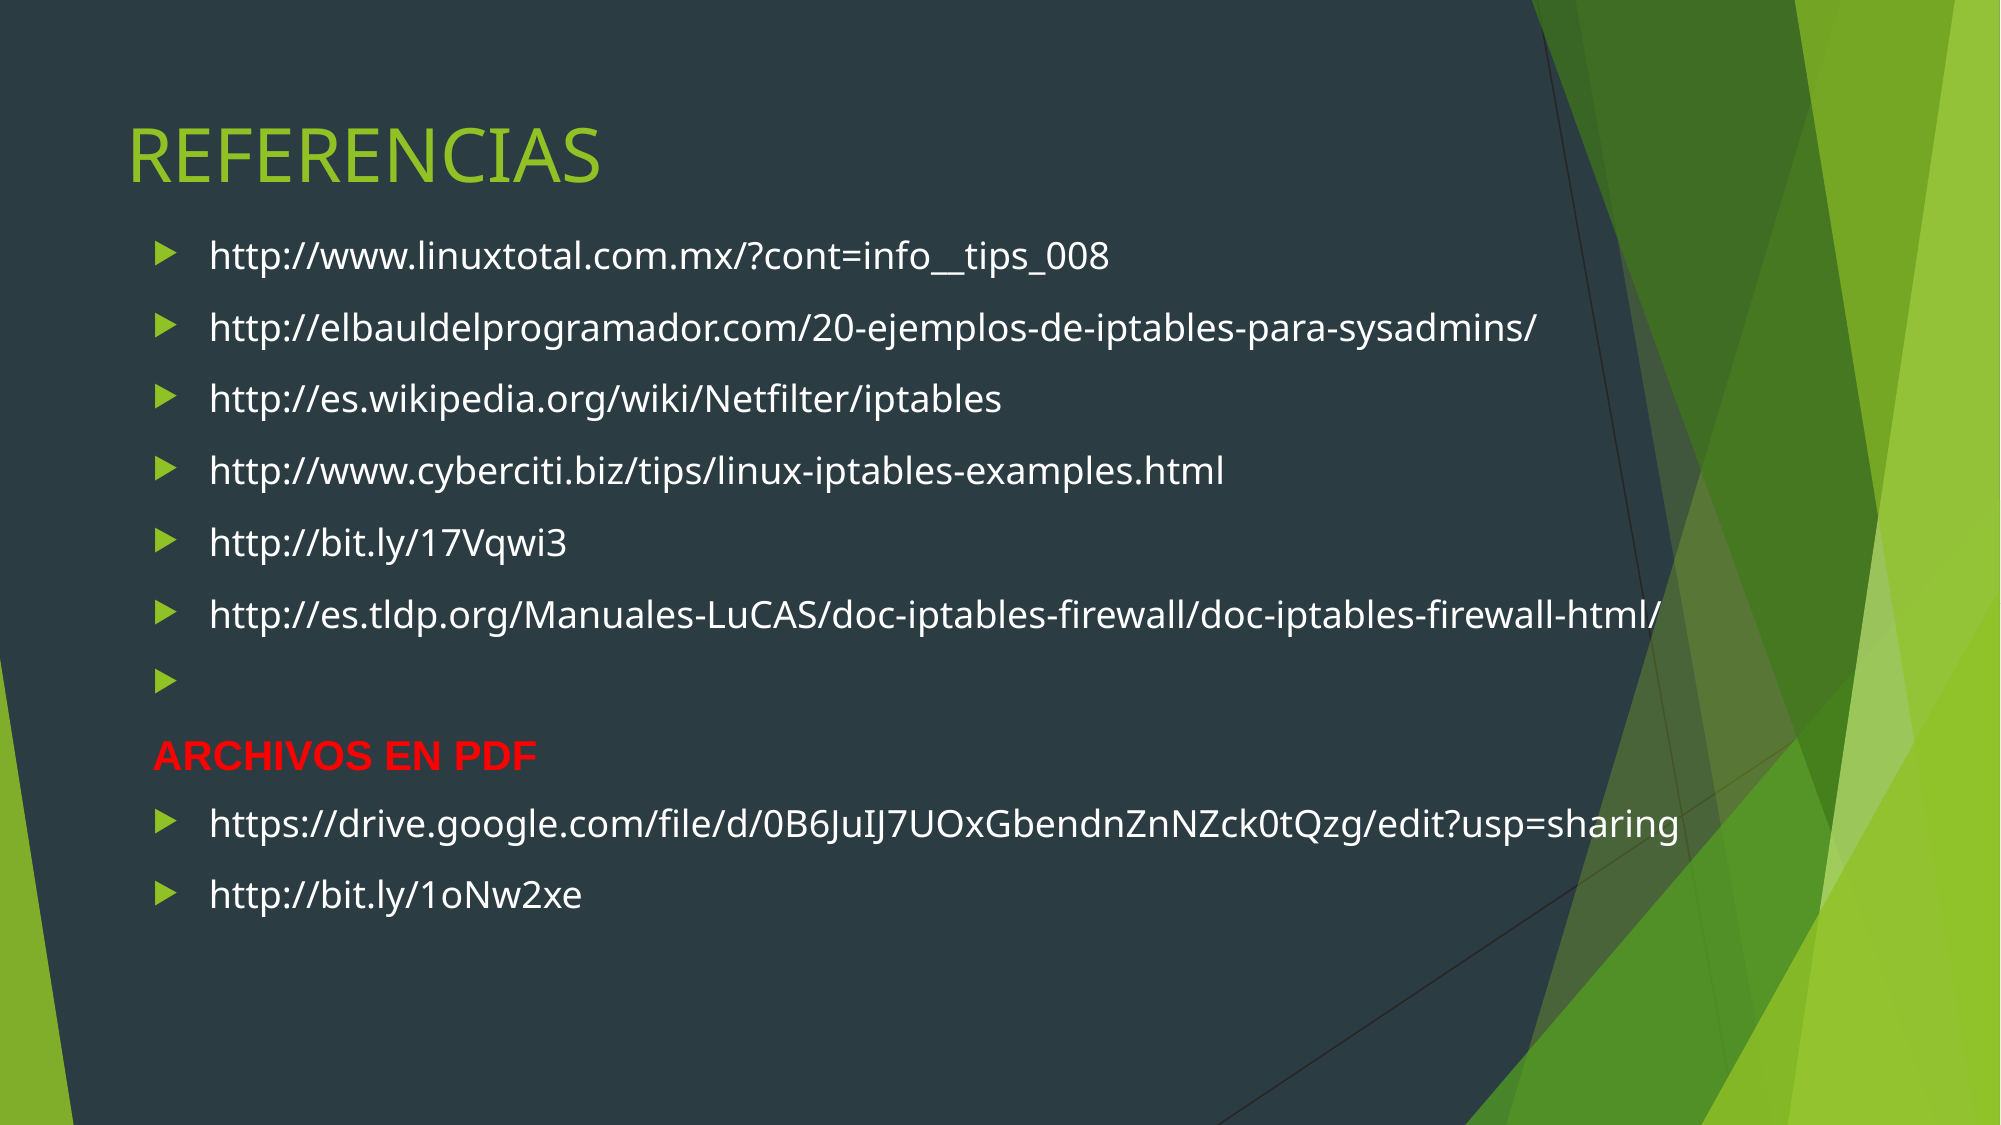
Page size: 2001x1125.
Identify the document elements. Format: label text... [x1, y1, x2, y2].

list http://www.linuxtotal.com.mx/?cont=info__tips_008 http://elbauldelprogramador.com/20-ejemplos-de-iptables-para-sysadmins/ http://es.wikipedia.org/wiki/Netfilter/iptables http://www.cyberciti.biz/tips/linux-iptables-examples.html http://bit.ly/17Vqwi3 http://es.tldp.org/Manuales-LuCAS/doc-iptables-firewall/doc-iptables-firewall-html/ ARCHIVOS EN PDF https://drive.google.com/file/d/0B6JuIJ7UOxGbendnZnNZck0tQzg/edit?usp=sharing http://bit.ly/1oNw2xe [137, 224, 1863, 938]
title REFERENCIAS [111, 99, 1522, 317]
